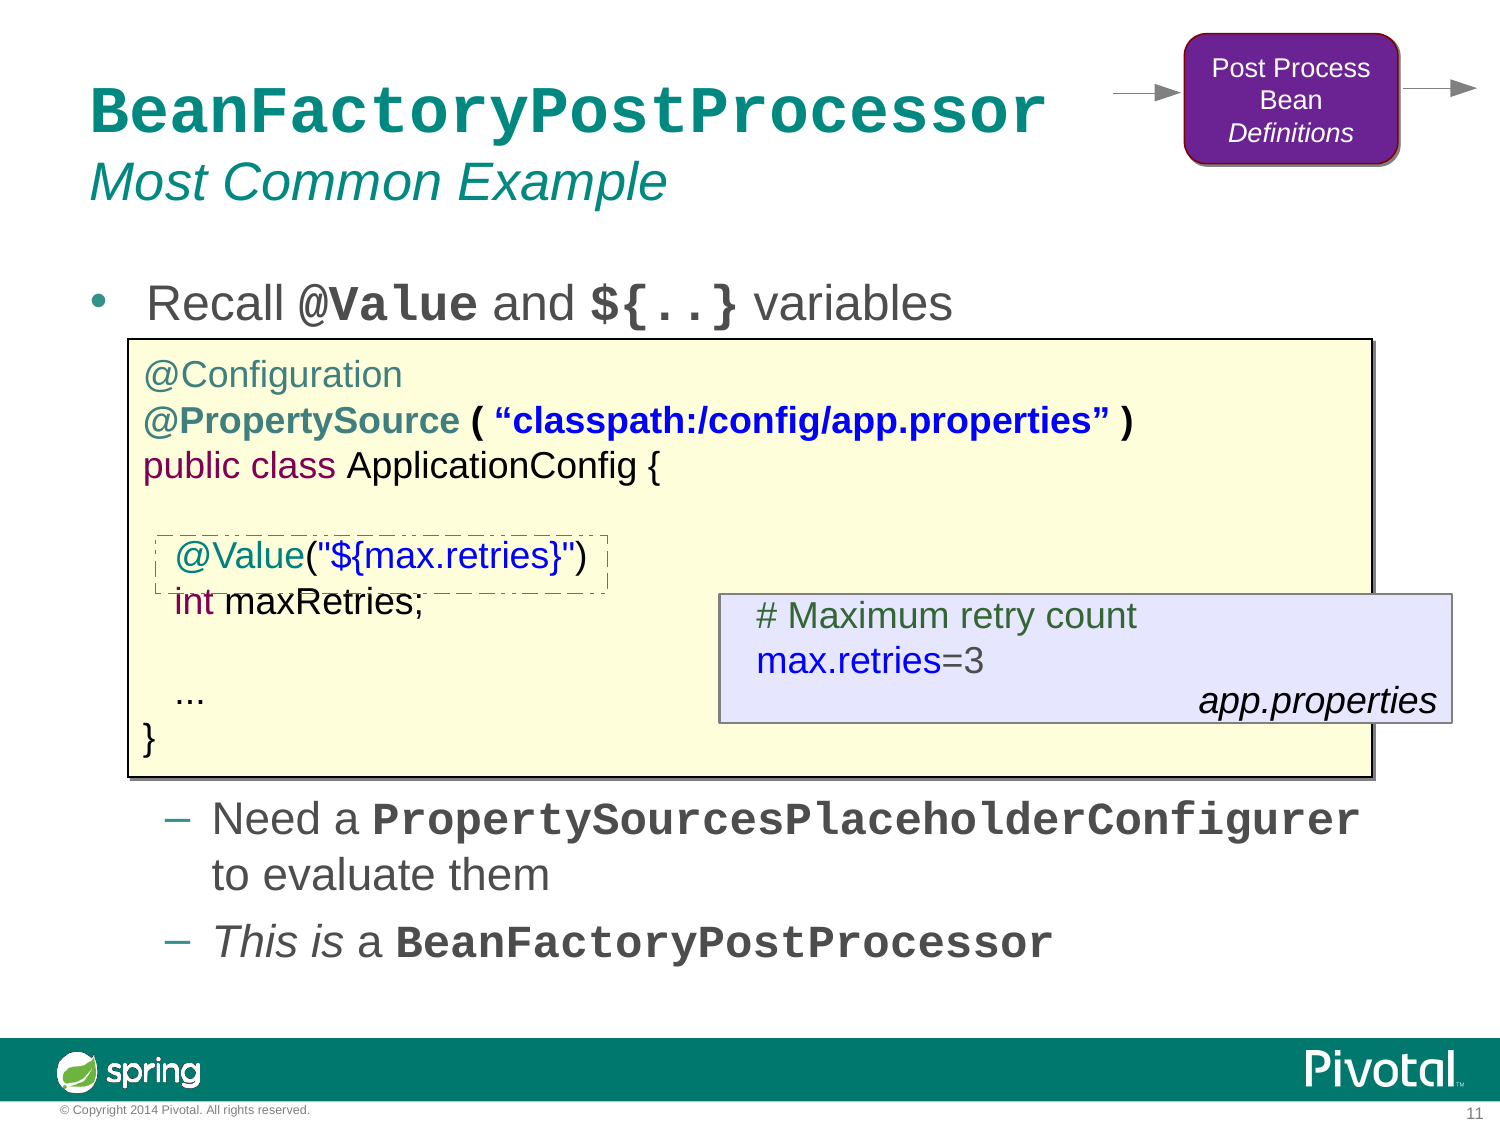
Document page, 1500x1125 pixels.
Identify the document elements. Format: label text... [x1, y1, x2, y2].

text_box # Maximum retry count max.retries=3 [719, 593, 1453, 724]
picture [1306, 1050, 1464, 1087]
list Recall @Value and ${..} variables Need a PropertySourcesPlaceholderConfigurer to evaluate them This is a BeanFactoryPostProcessor [75, 262, 1426, 1005]
text_box @Configuration @PropertySource ( “classpath:/config/app.properties” ) public class ApplicationConfig { @Value("${max.retries}") int maxRetries; ... } [128, 339, 1372, 777]
picture [32, 1041, 210, 1103]
text_box app.properties [1161, 677, 1453, 729]
title BeanFactoryPostProcessor Most Common Example [75, 45, 1426, 233]
text_box Post Process Bean Definitions [1184, 33, 1398, 164]
